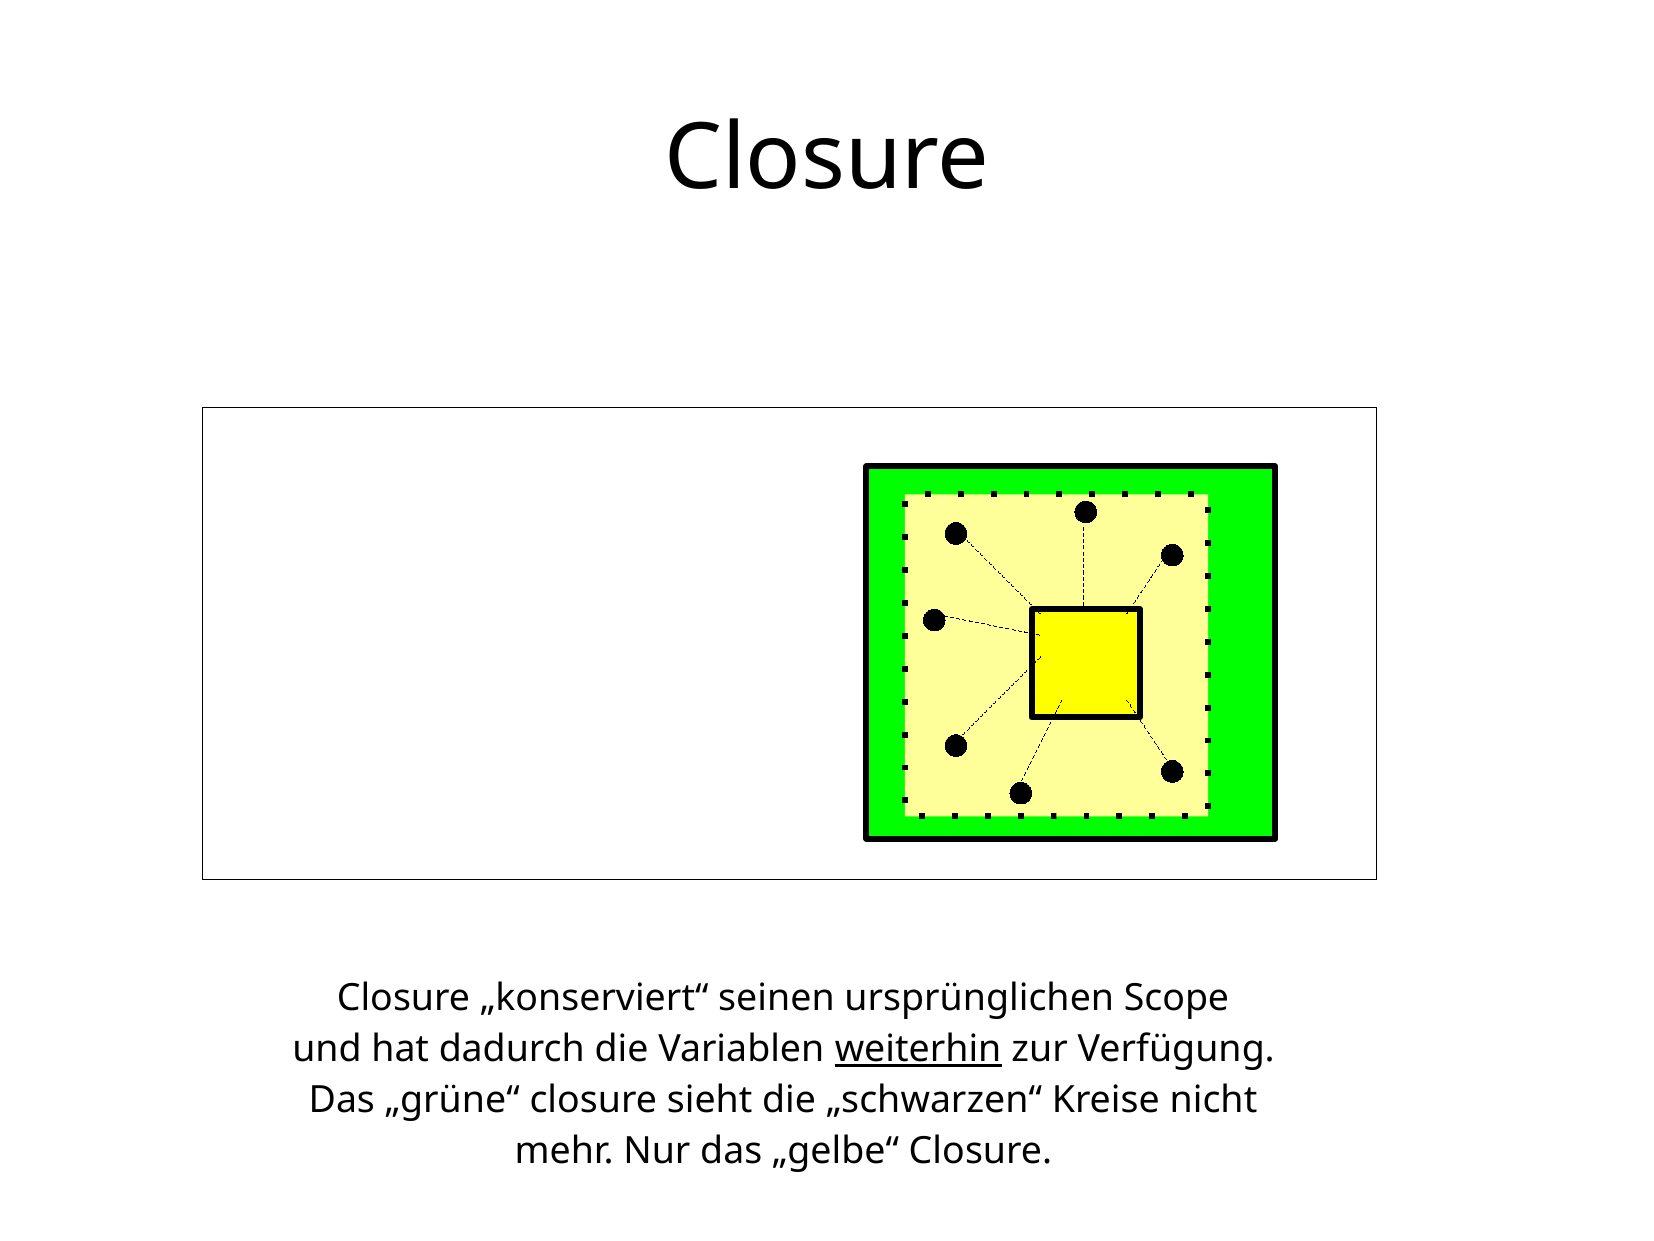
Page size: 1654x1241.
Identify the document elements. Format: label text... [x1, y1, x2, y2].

title Closure [82, 56, 1571, 250]
text_box Closure „konserviert“ seinen ursprünglichen Scope und hat dadurch die Variablen weiterhin zur Verfügung. Das „grüne“ closure sieht die „schwarzen“ Kreise nicht mehr. Nur das „gelbe“ Closure. [273, 962, 1294, 1152]
text_box [866, 466, 1276, 839]
